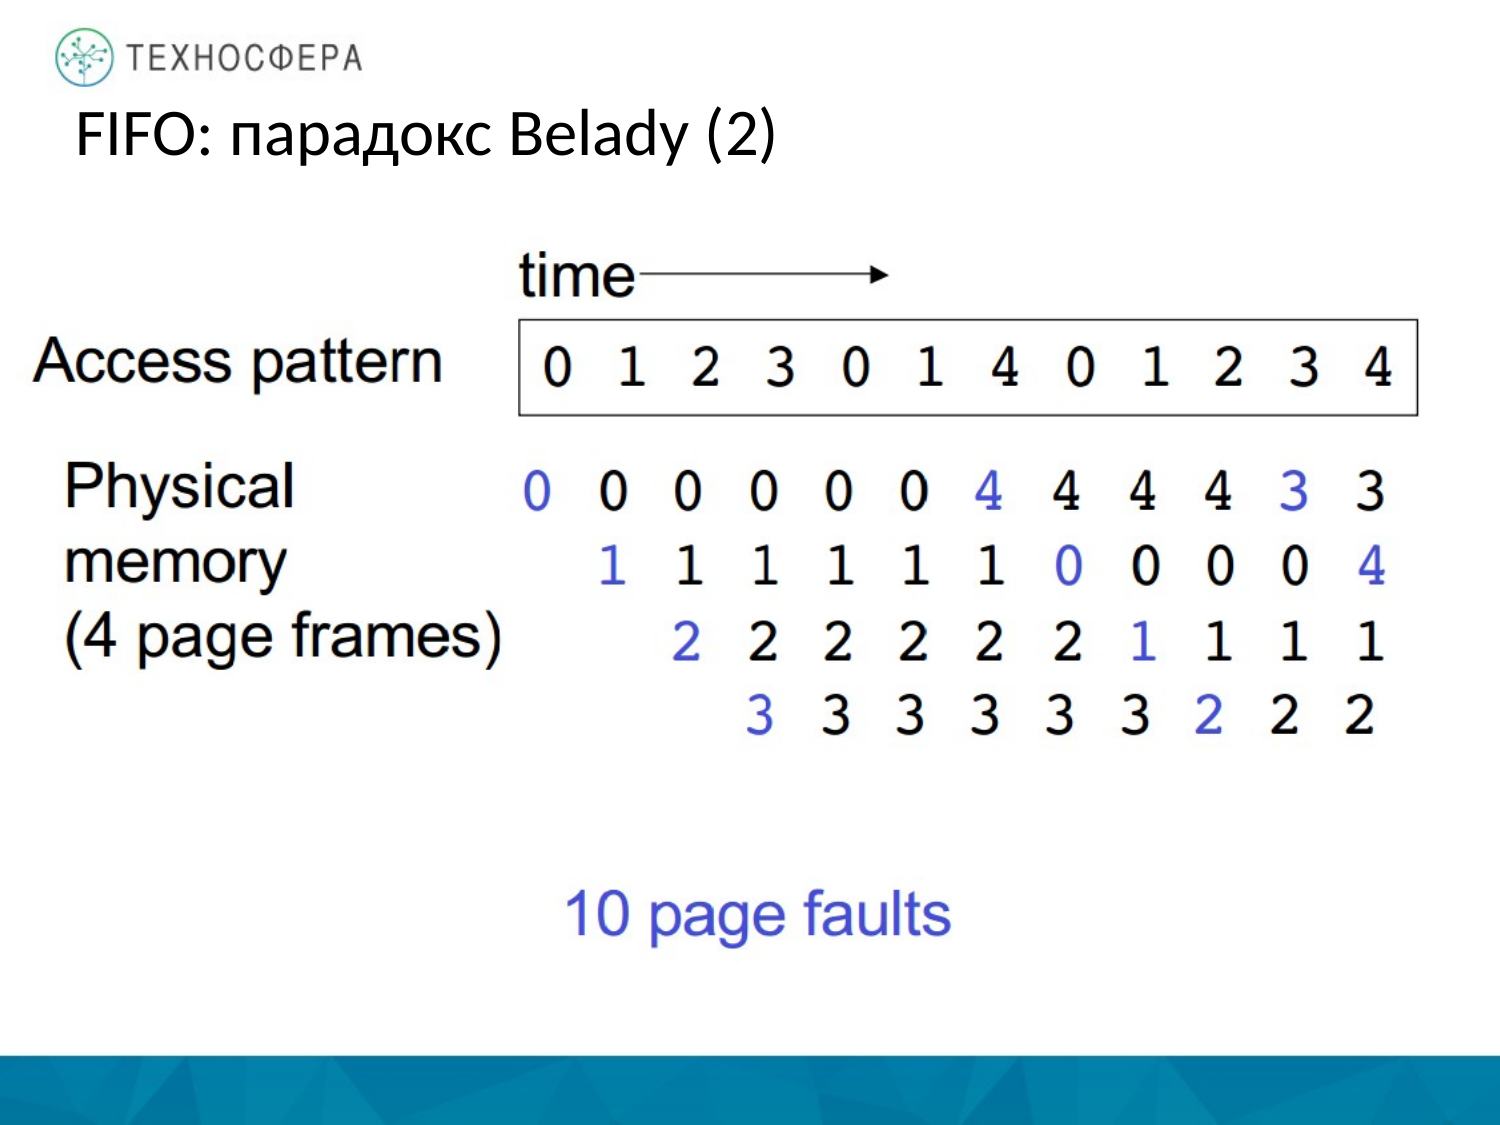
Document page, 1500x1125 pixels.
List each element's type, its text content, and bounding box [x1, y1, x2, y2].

picture [0, 0, 1500, 1057]
title FIFO: парадокс Belady (2) [75, 45, 1425, 194]
